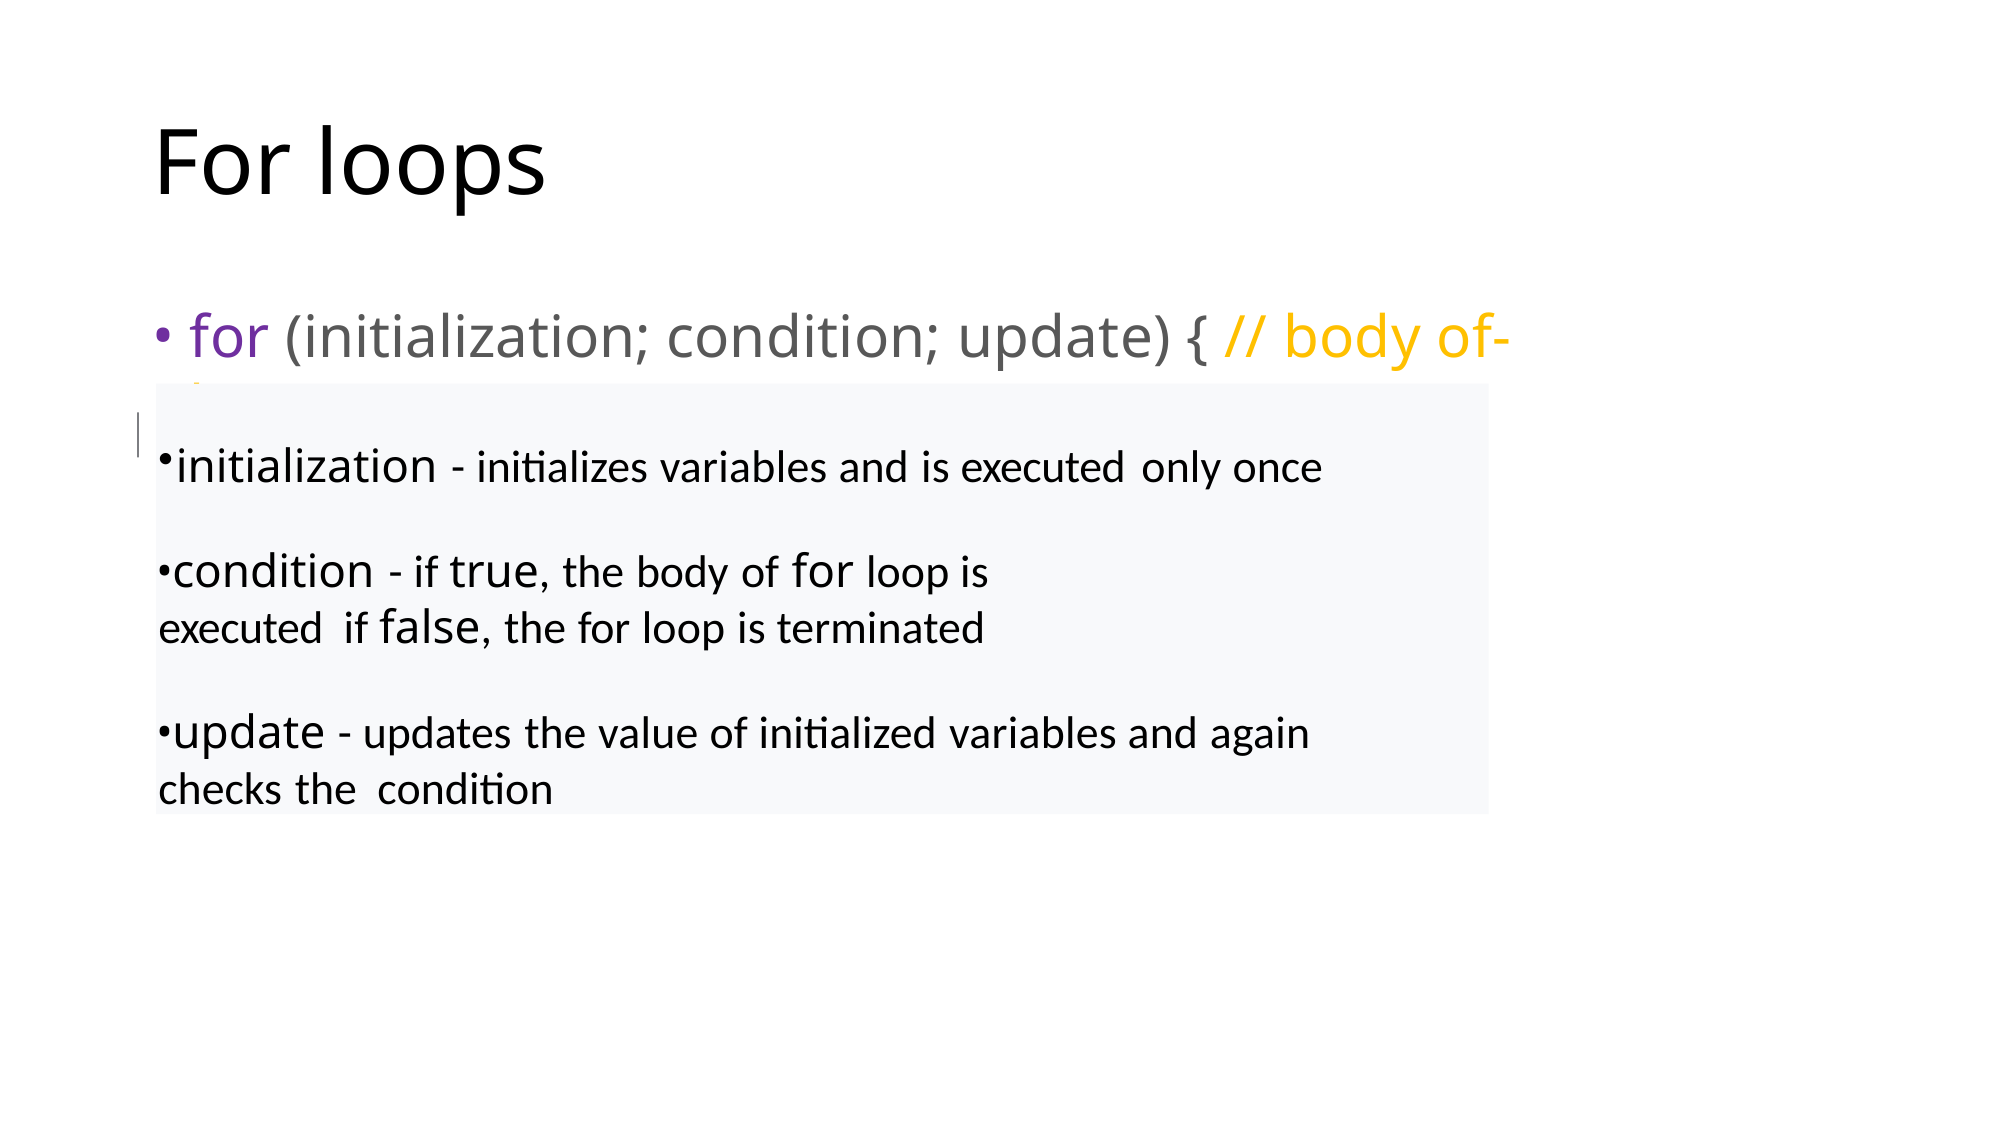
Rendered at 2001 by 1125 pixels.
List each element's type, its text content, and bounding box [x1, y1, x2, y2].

title For loops [150, 100, 736, 271]
text_box for (initialization; condition; update) { // body of-loop } [150, 296, 1592, 439]
text_box initialization - initializes variables and is executed only once condition - if true, the body of for loop is executed if false, the for loop is terminated update - updates the value of initialized variables and again checks the condition [156, 383, 1489, 815]
